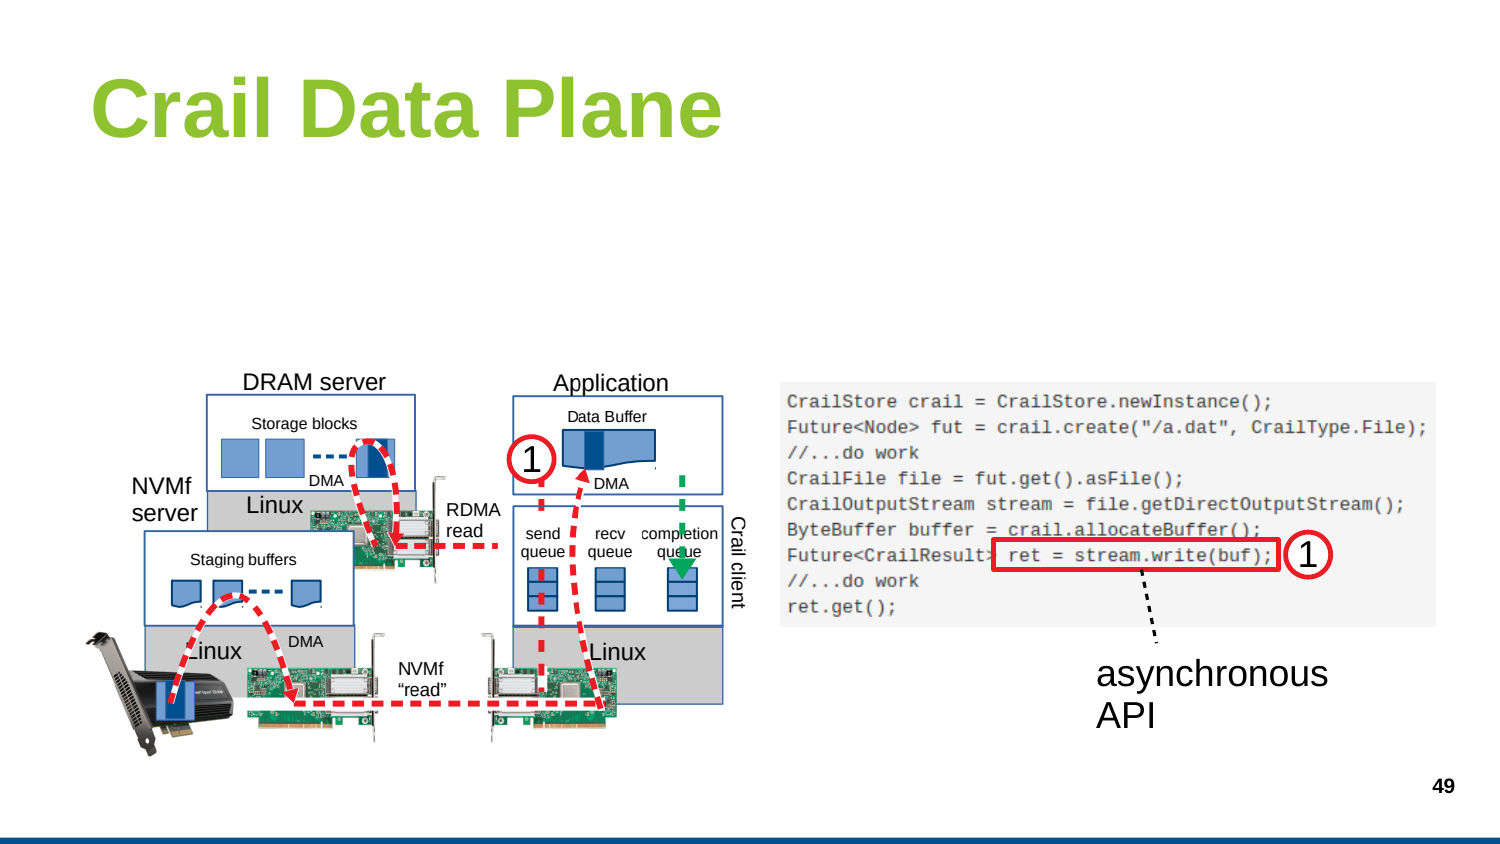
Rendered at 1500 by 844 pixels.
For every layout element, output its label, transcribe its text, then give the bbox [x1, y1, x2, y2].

picture [780, 382, 1436, 627]
text_box 1 [509, 436, 555, 482]
text_box 1 [1285, 532, 1331, 578]
text_box asynchronous API [1081, 645, 1344, 745]
picture [76, 373, 746, 763]
title Crail Data Plane [75, 33, 1426, 175]
